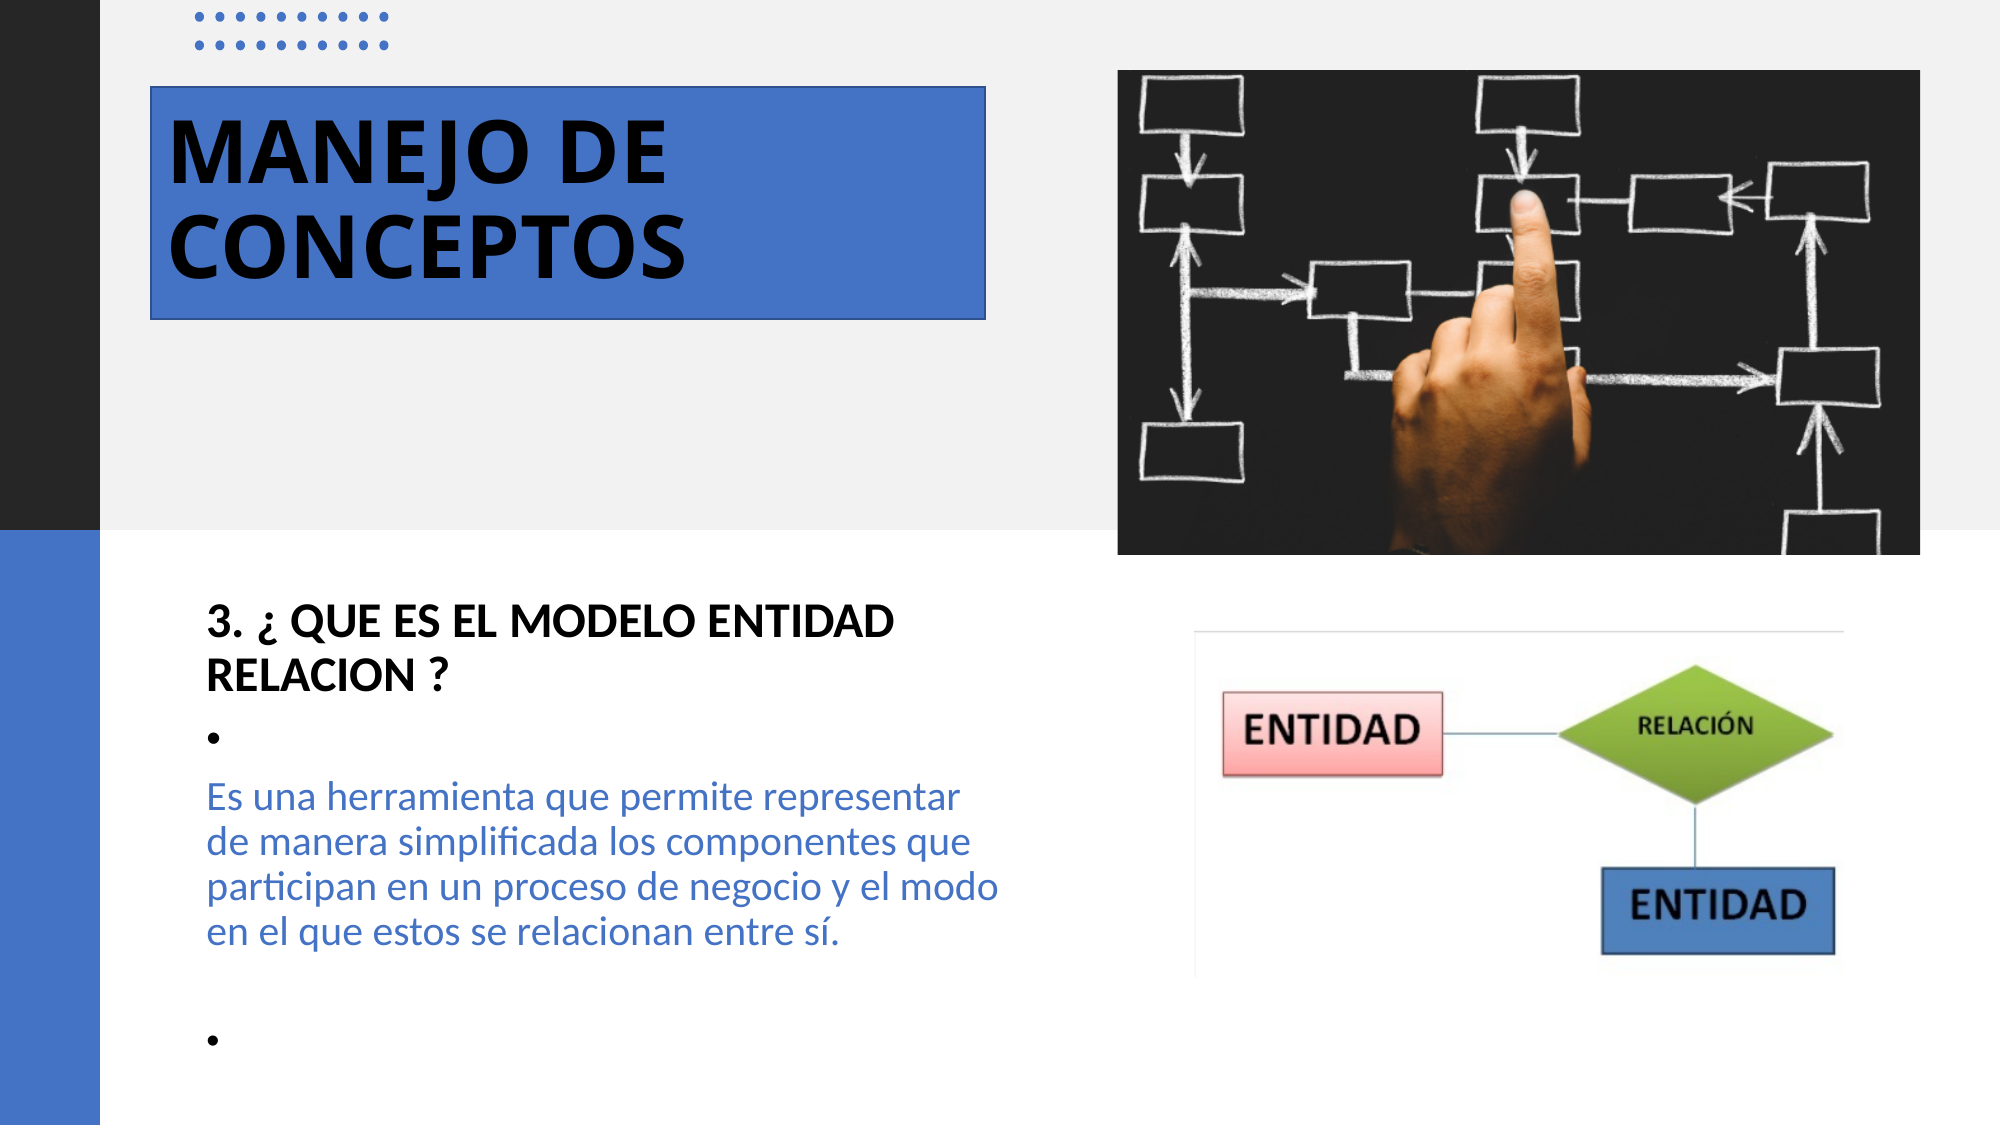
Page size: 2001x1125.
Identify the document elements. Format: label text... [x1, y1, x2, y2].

text_box MANEJO DE CONCEPTOS [151, 87, 985, 319]
text_box [0, 0, 2000, 1125]
text_box 3. ¿ QUE ES EL MODELO ENTIDAD RELACION ? Es una herramienta que permite representar de manera simplificada los componentes que participan en un proceso de negocio y el modo en el que estos se relacionan entre sí. [191, 579, 1026, 1078]
picture [1117, 70, 1921, 555]
picture [1194, 630, 1844, 977]
